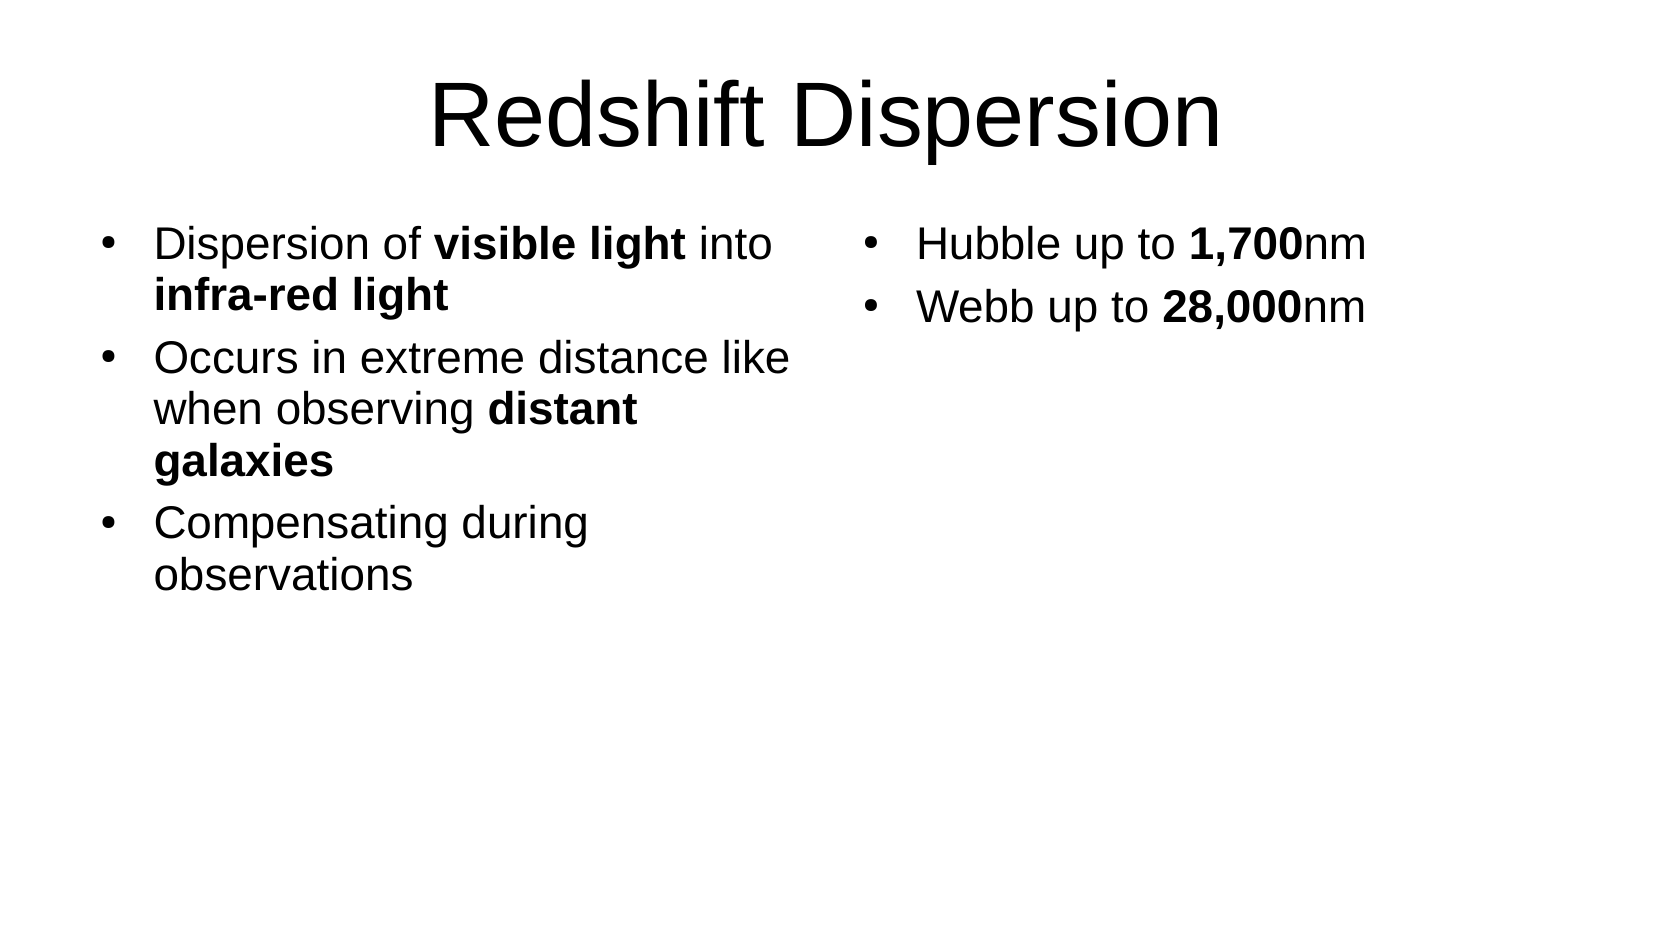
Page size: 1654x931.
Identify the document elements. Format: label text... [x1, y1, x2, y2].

list Dispersion of visible light into infra-red light Occurs in extreme distance like when observing distant galaxies Compensating during observations [82, 217, 809, 758]
list Hubble up to 1,700nm Webb up to 28,000nm [845, 217, 1572, 758]
title Redshift Dispersion [82, 37, 1571, 193]
